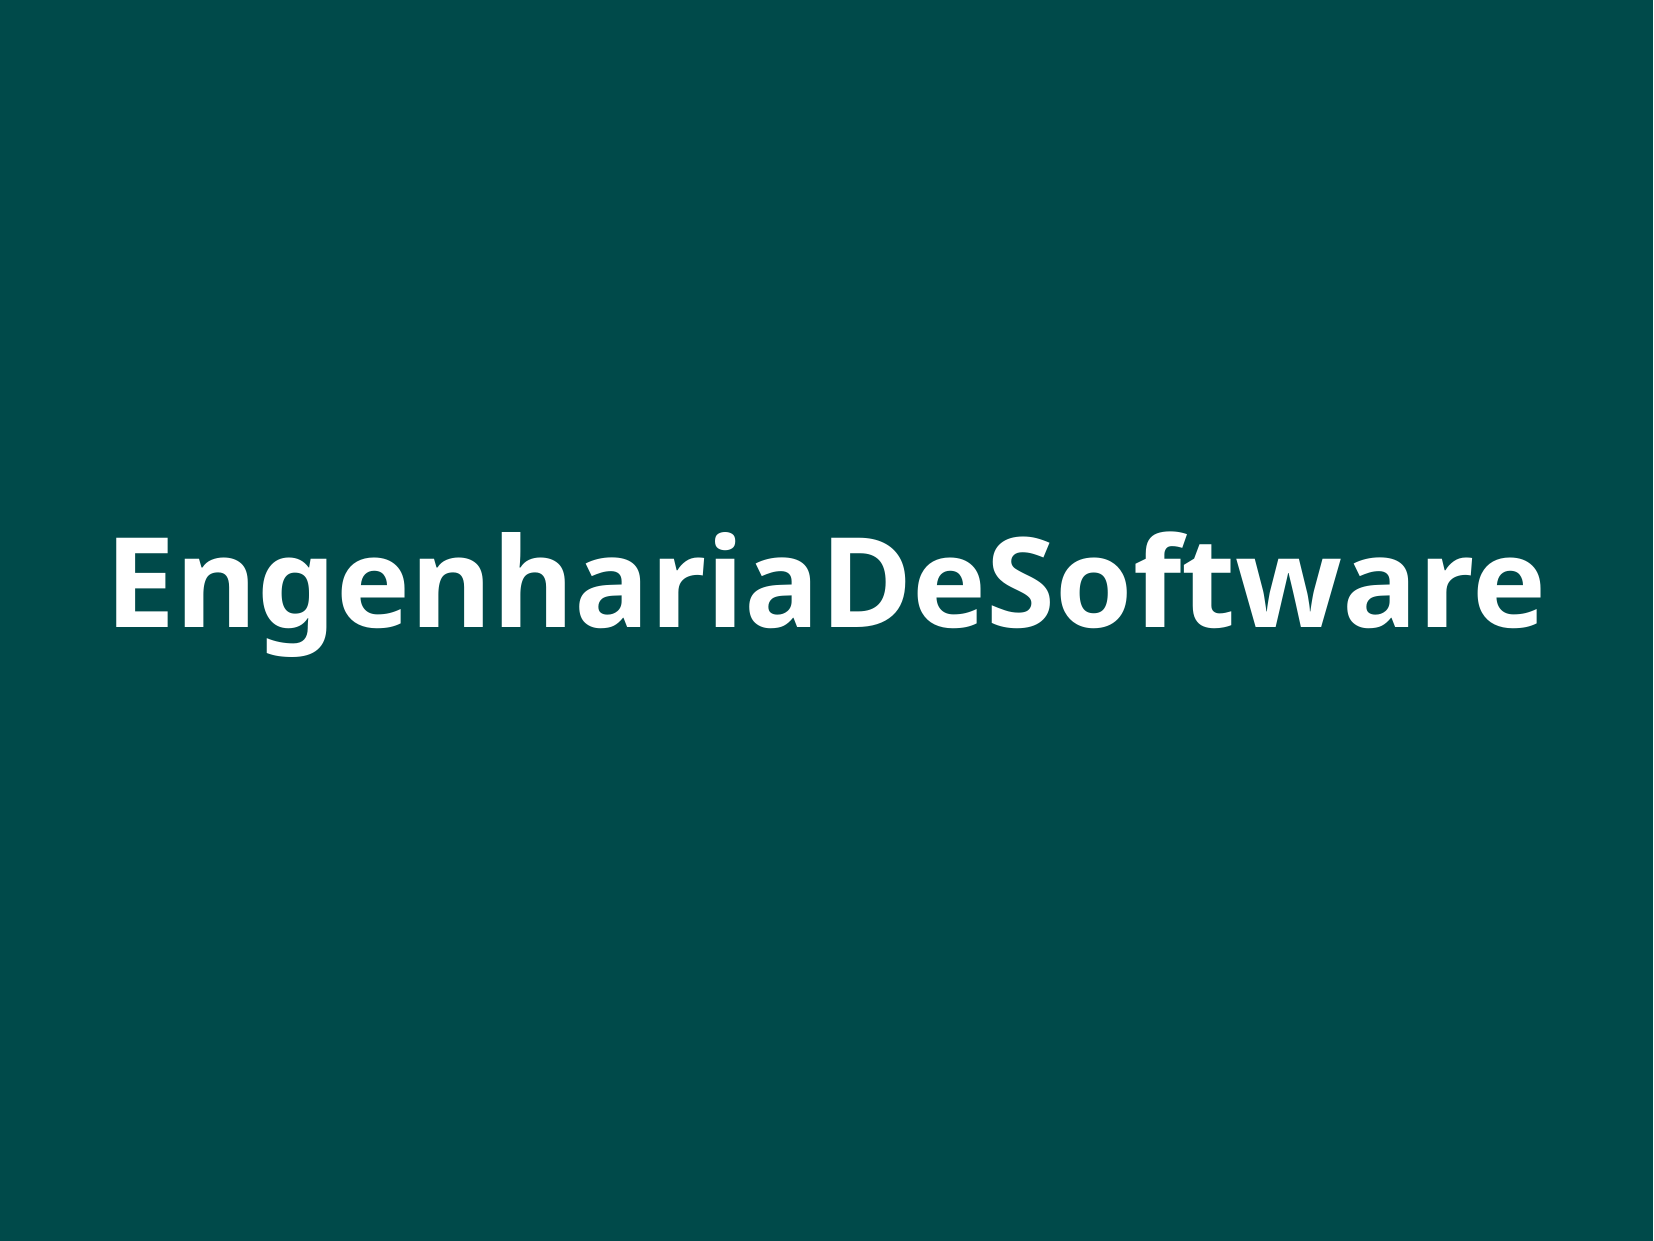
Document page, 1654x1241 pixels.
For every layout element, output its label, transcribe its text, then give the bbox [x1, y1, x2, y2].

subtitle EngenhariaDeSoftware [82, 56, 1571, 1102]
